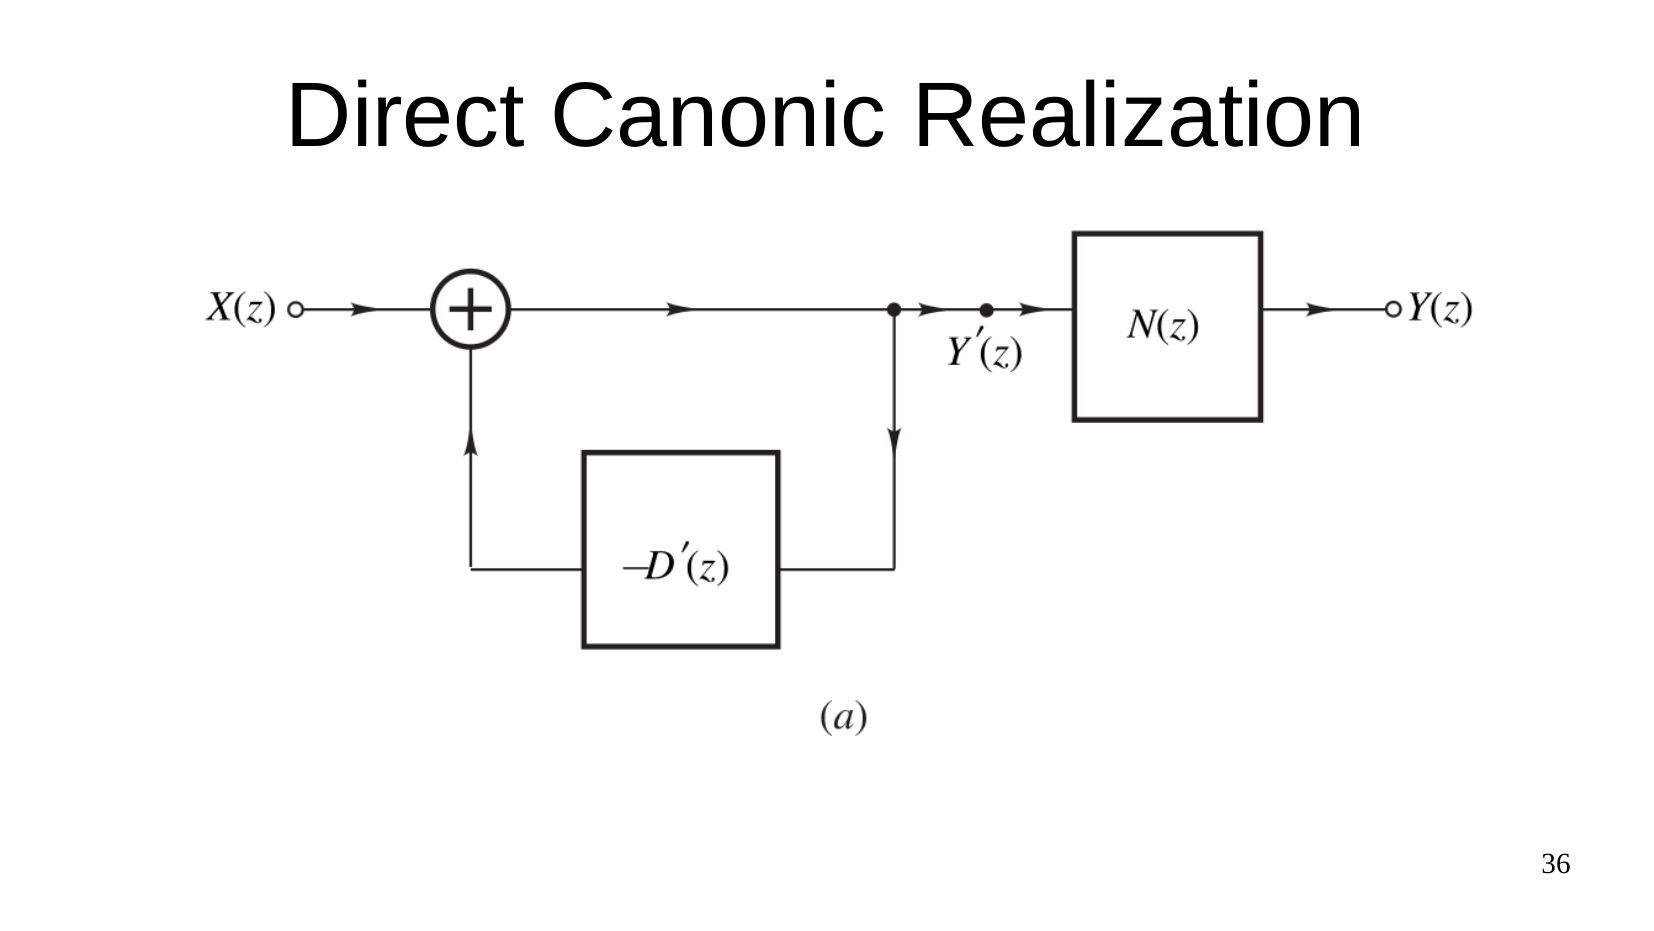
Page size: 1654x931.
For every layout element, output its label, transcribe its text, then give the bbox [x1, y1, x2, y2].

title Direct Canonic Realization [82, 37, 1571, 193]
picture [164, 217, 1490, 758]
